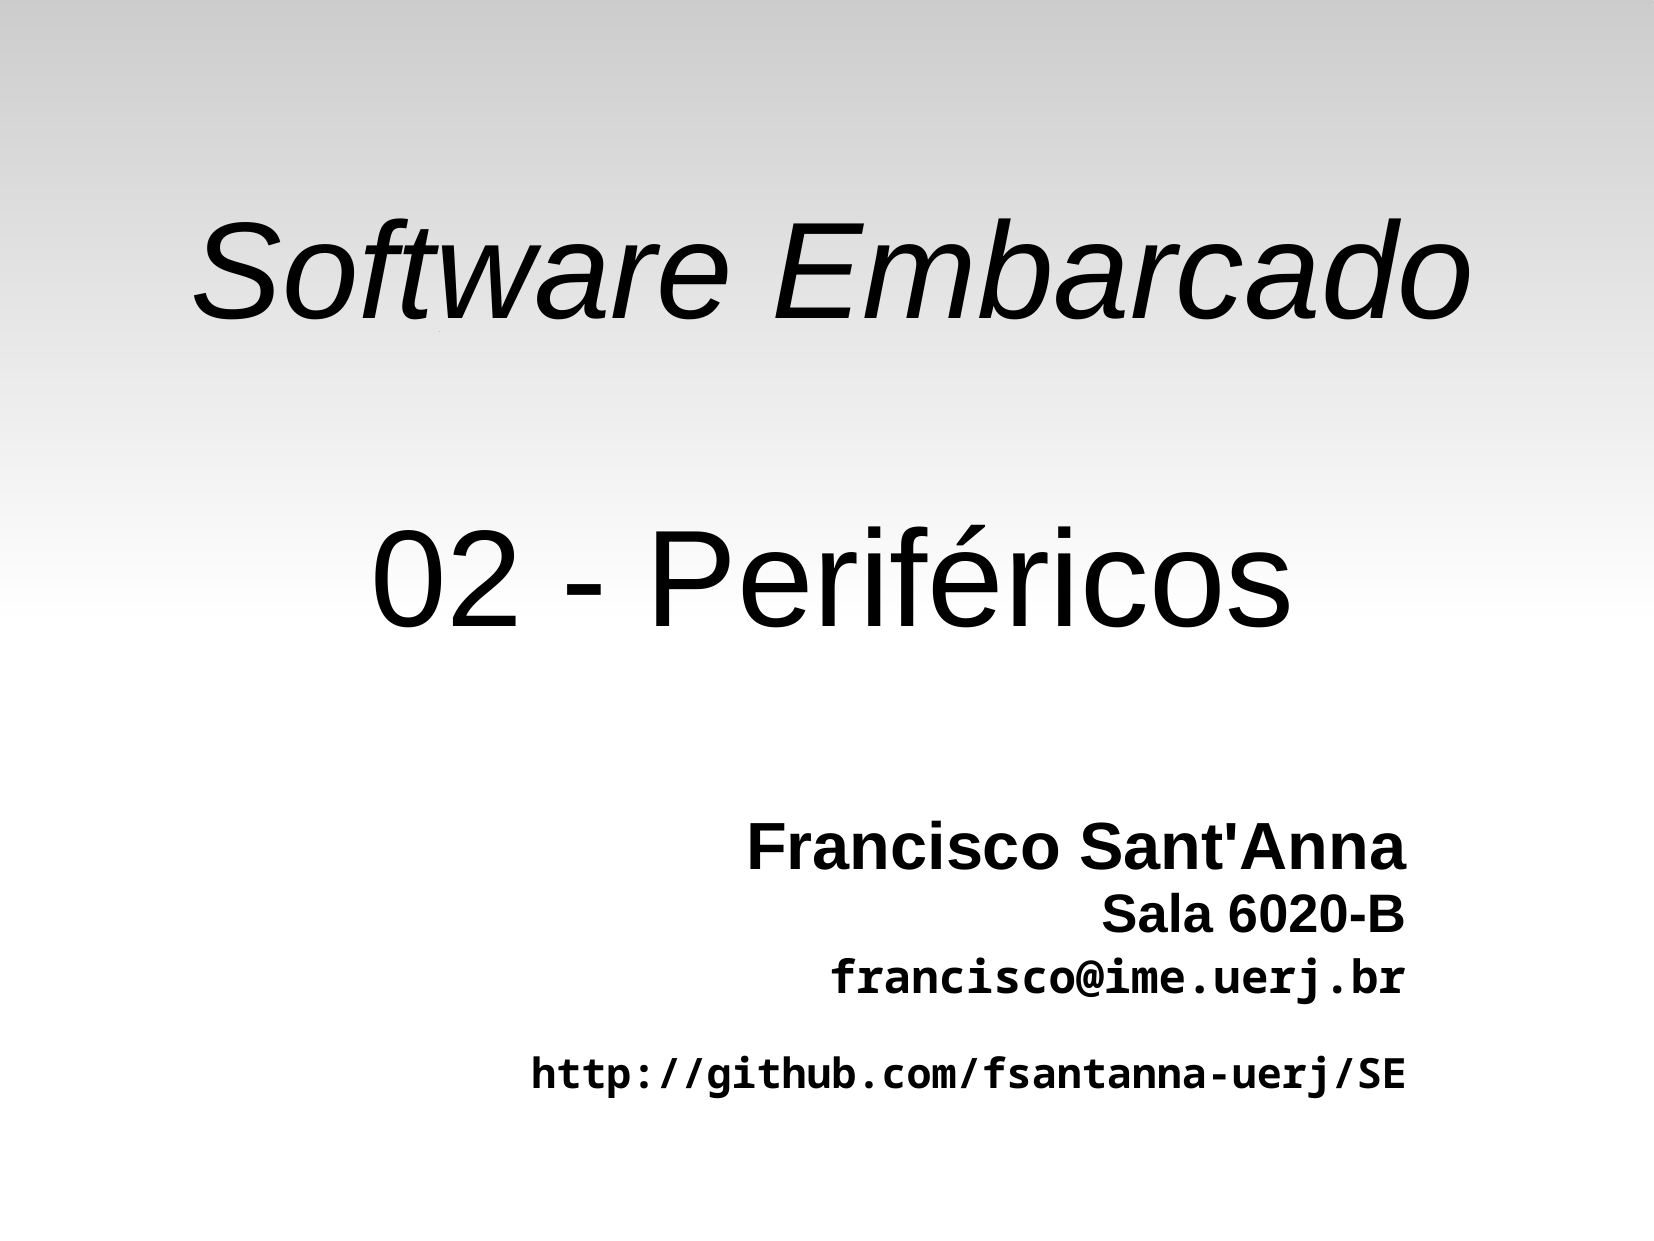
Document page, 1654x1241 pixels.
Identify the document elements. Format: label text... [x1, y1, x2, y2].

subtitle Software Embarcado 02 - Periféricos [88, 231, 1577, 618]
text_box Francisco Sant'Anna Sala 6020-B francisco@ime.uerj.br http://github.com/fsantanna-uerj/SE [516, 801, 1447, 1107]
